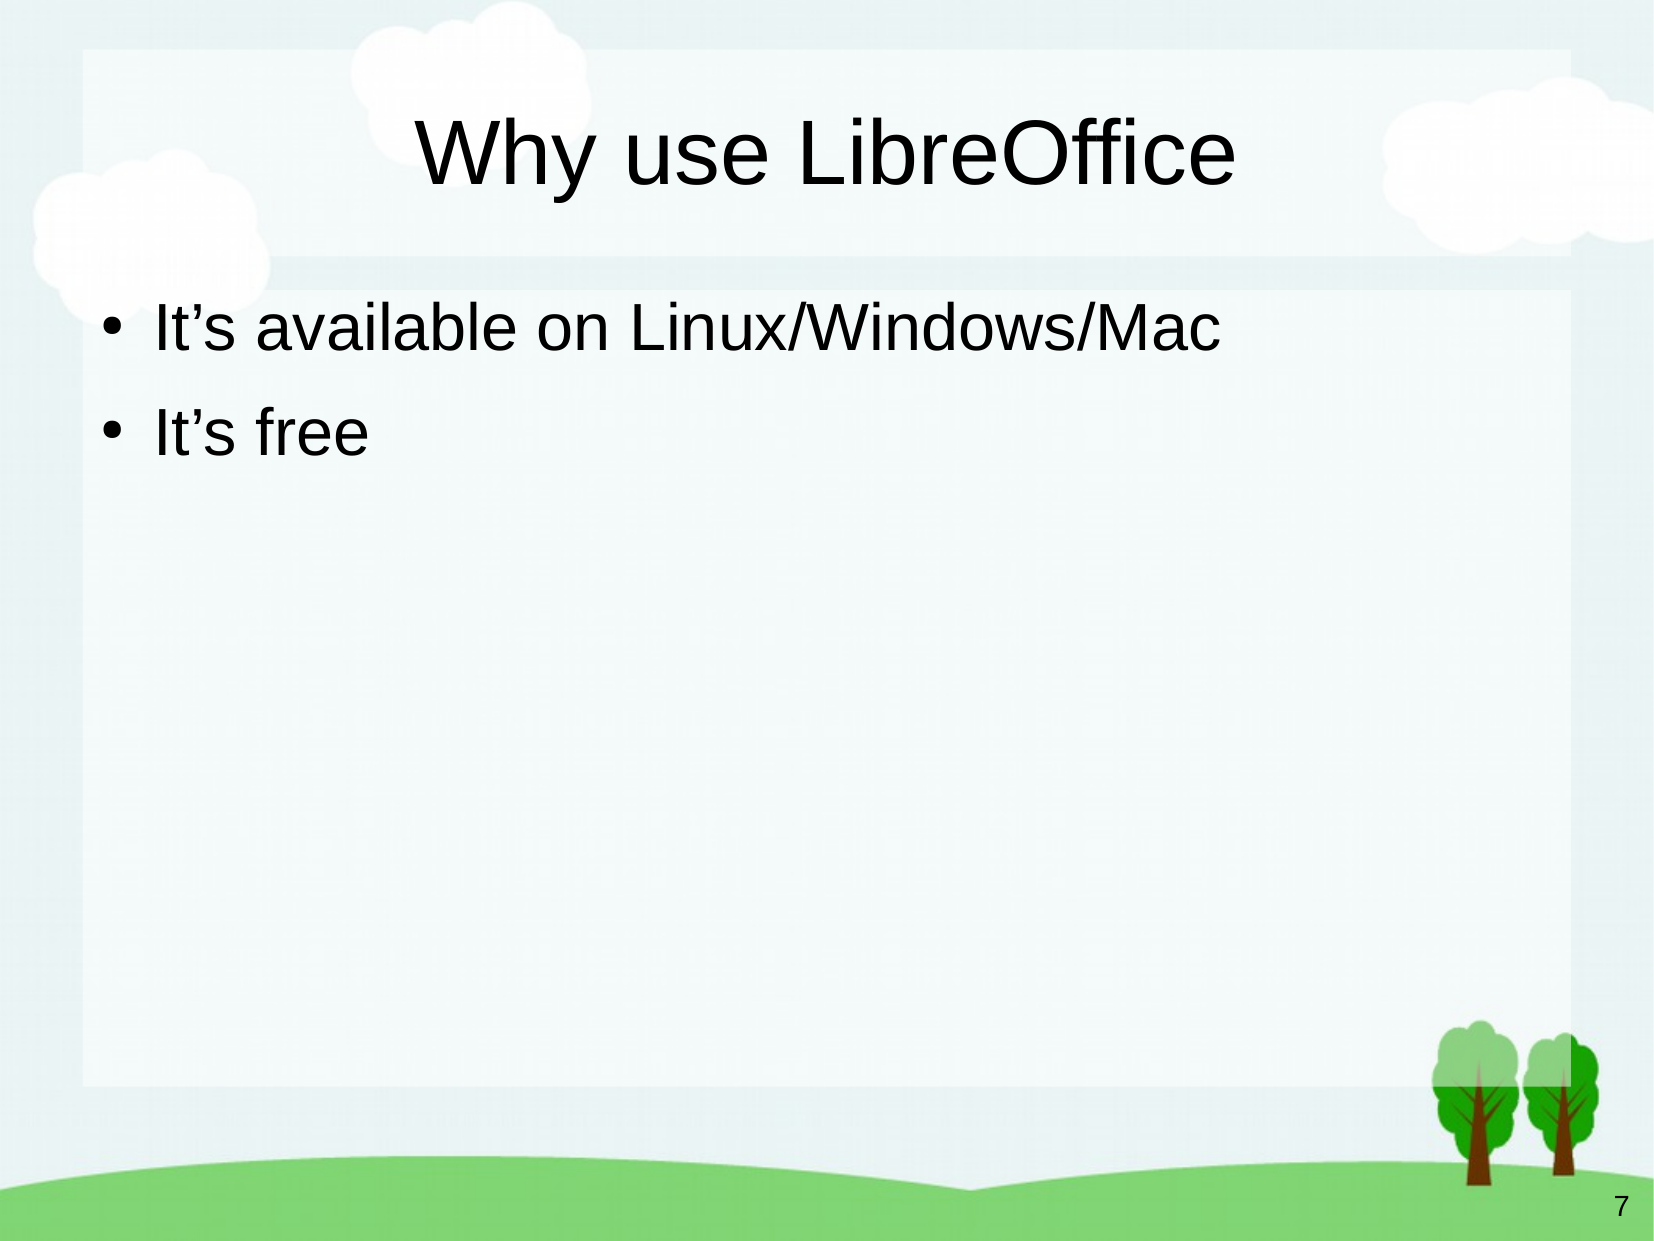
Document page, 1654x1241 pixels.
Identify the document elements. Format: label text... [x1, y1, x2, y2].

title Why use LibreOffice [82, 49, 1571, 257]
list It’s available on Linux/Windows/Mac It’s free [82, 290, 1571, 1087]
picture [0, 0, 1654, 1241]
